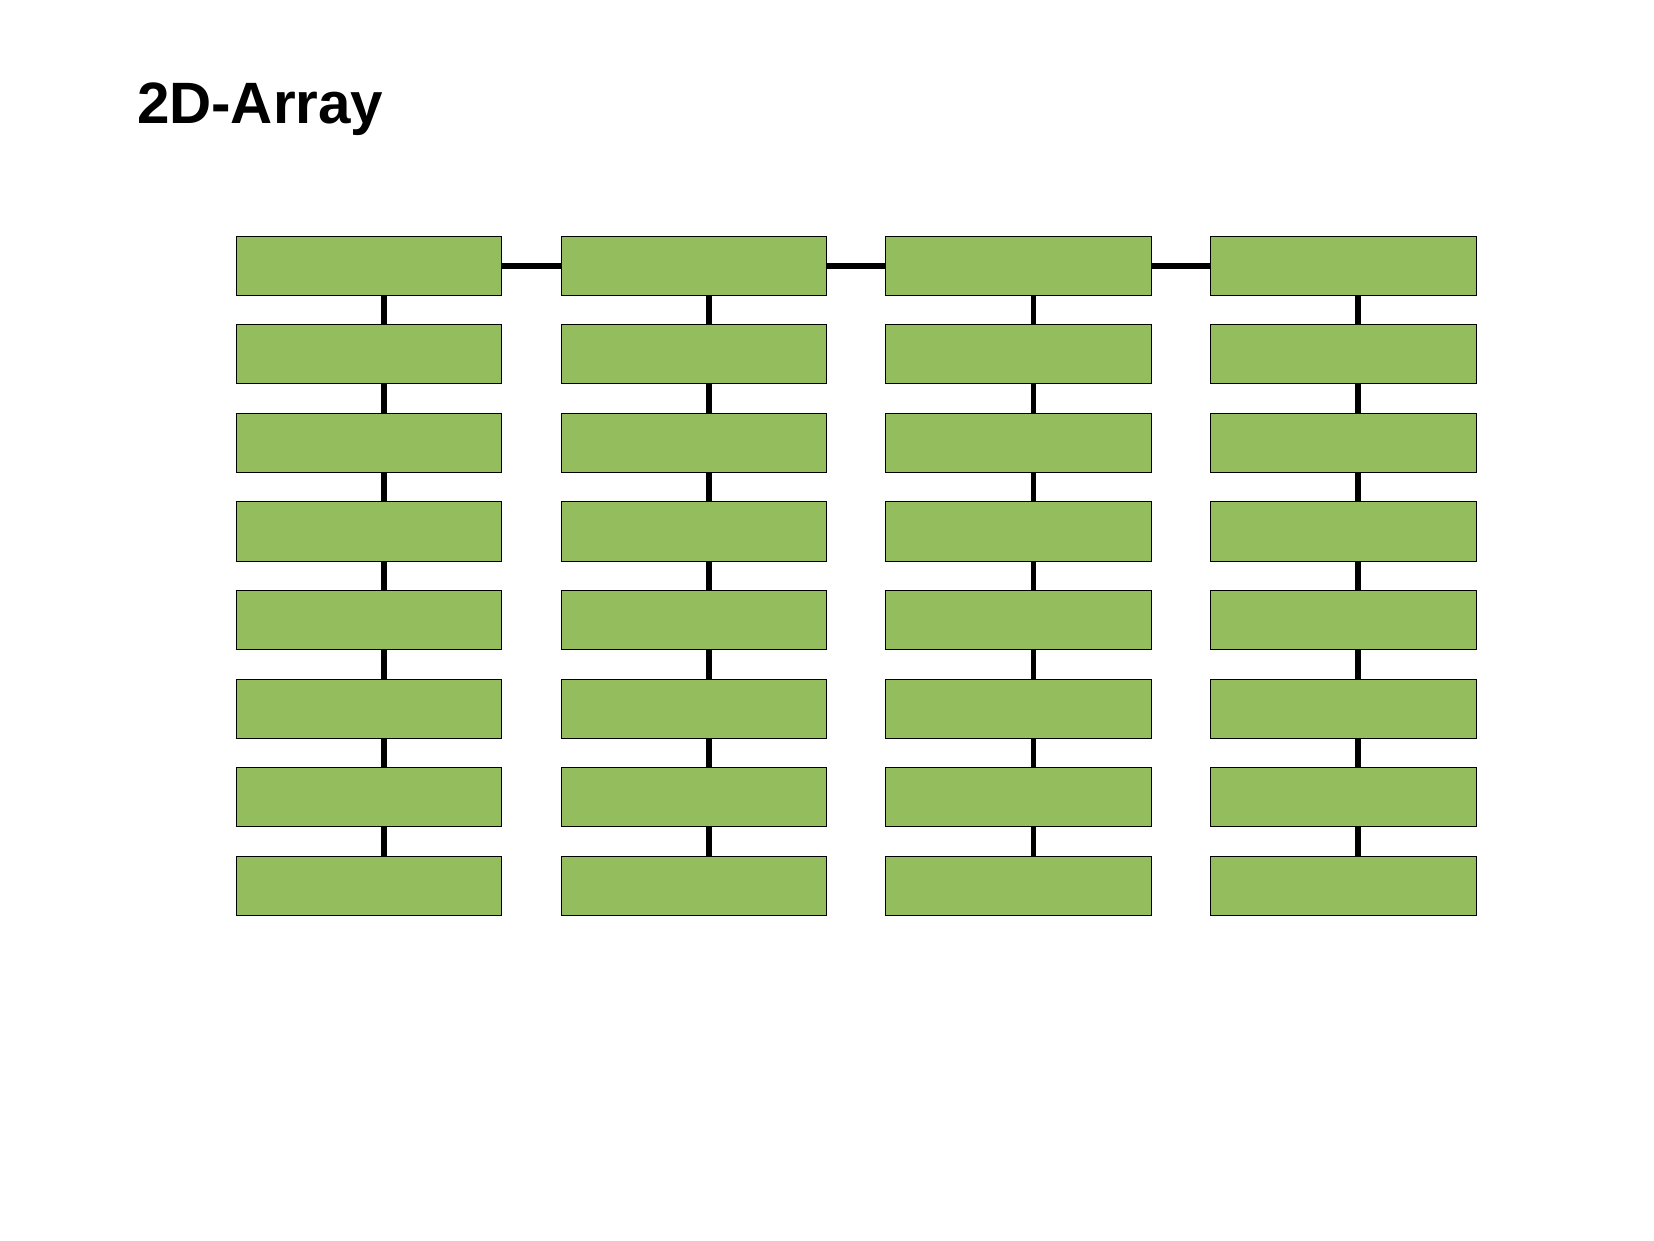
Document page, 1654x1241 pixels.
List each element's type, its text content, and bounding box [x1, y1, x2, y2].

text_box [885, 679, 1152, 739]
text_box [236, 679, 502, 739]
text_box [1210, 501, 1477, 562]
text_box [885, 590, 1152, 650]
text_box [885, 856, 1152, 916]
text_box [236, 856, 502, 916]
text_box [1210, 590, 1477, 650]
text_box [885, 324, 1152, 384]
text_box [236, 501, 502, 562]
text_box [236, 590, 502, 650]
text_box [561, 767, 827, 827]
text_box [1210, 236, 1477, 296]
text_box [1210, 413, 1477, 473]
text_box [236, 767, 502, 827]
text_box [236, 324, 502, 384]
text_box [561, 413, 827, 473]
text_box 2D-Array [122, 63, 399, 144]
text_box [885, 767, 1152, 827]
text_box [561, 236, 827, 296]
text_box [236, 413, 502, 473]
text_box [1210, 767, 1477, 827]
text_box [561, 679, 827, 739]
text_box [1210, 679, 1477, 739]
text_box [1210, 324, 1477, 384]
text_box [885, 413, 1152, 473]
text_box [236, 236, 502, 296]
text_box [561, 324, 827, 384]
text_box [561, 856, 827, 916]
text_box [885, 501, 1152, 562]
text_box [561, 590, 827, 650]
text_box [561, 501, 827, 562]
text_box [1210, 856, 1477, 916]
text_box [885, 236, 1152, 296]
